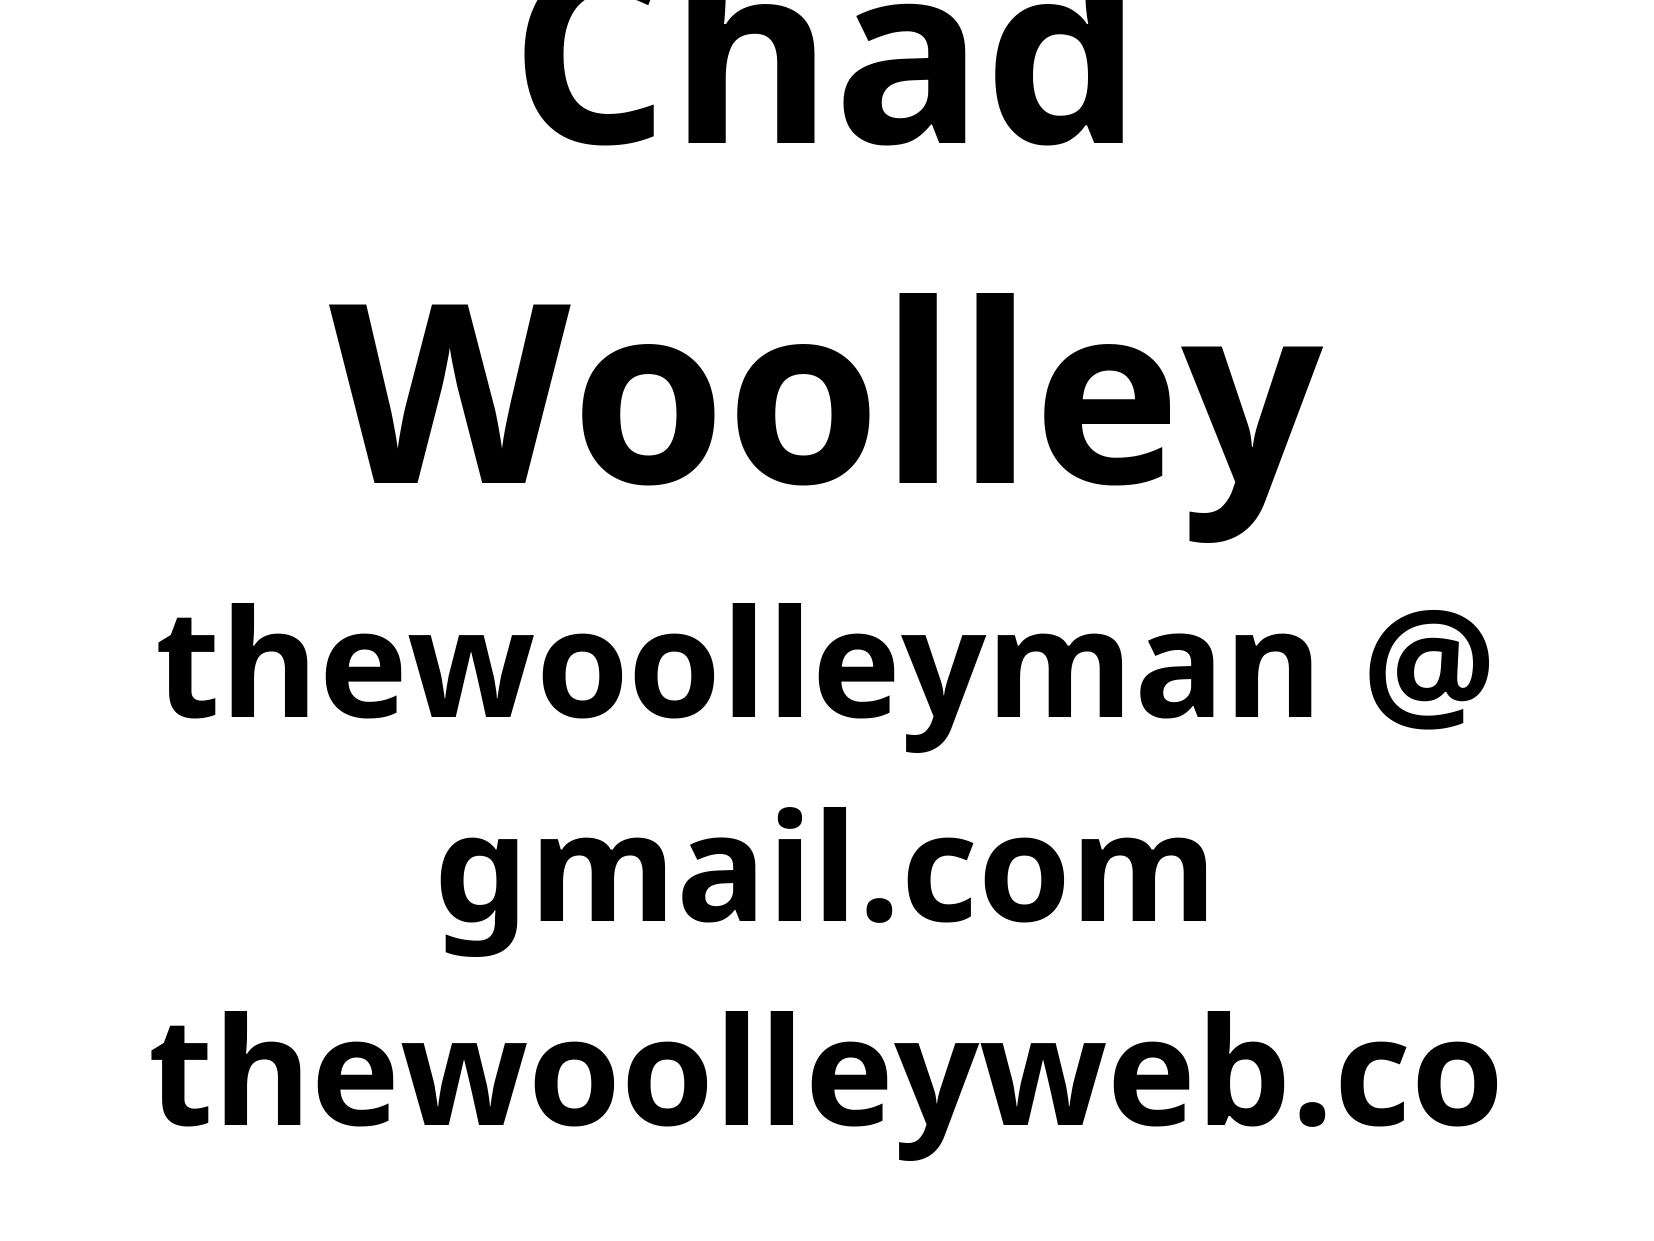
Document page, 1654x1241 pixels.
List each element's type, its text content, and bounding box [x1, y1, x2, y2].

title Chad Woolley thewoolleyman @ gmail.com thewoolleyweb.com [82, 49, 1571, 1201]
